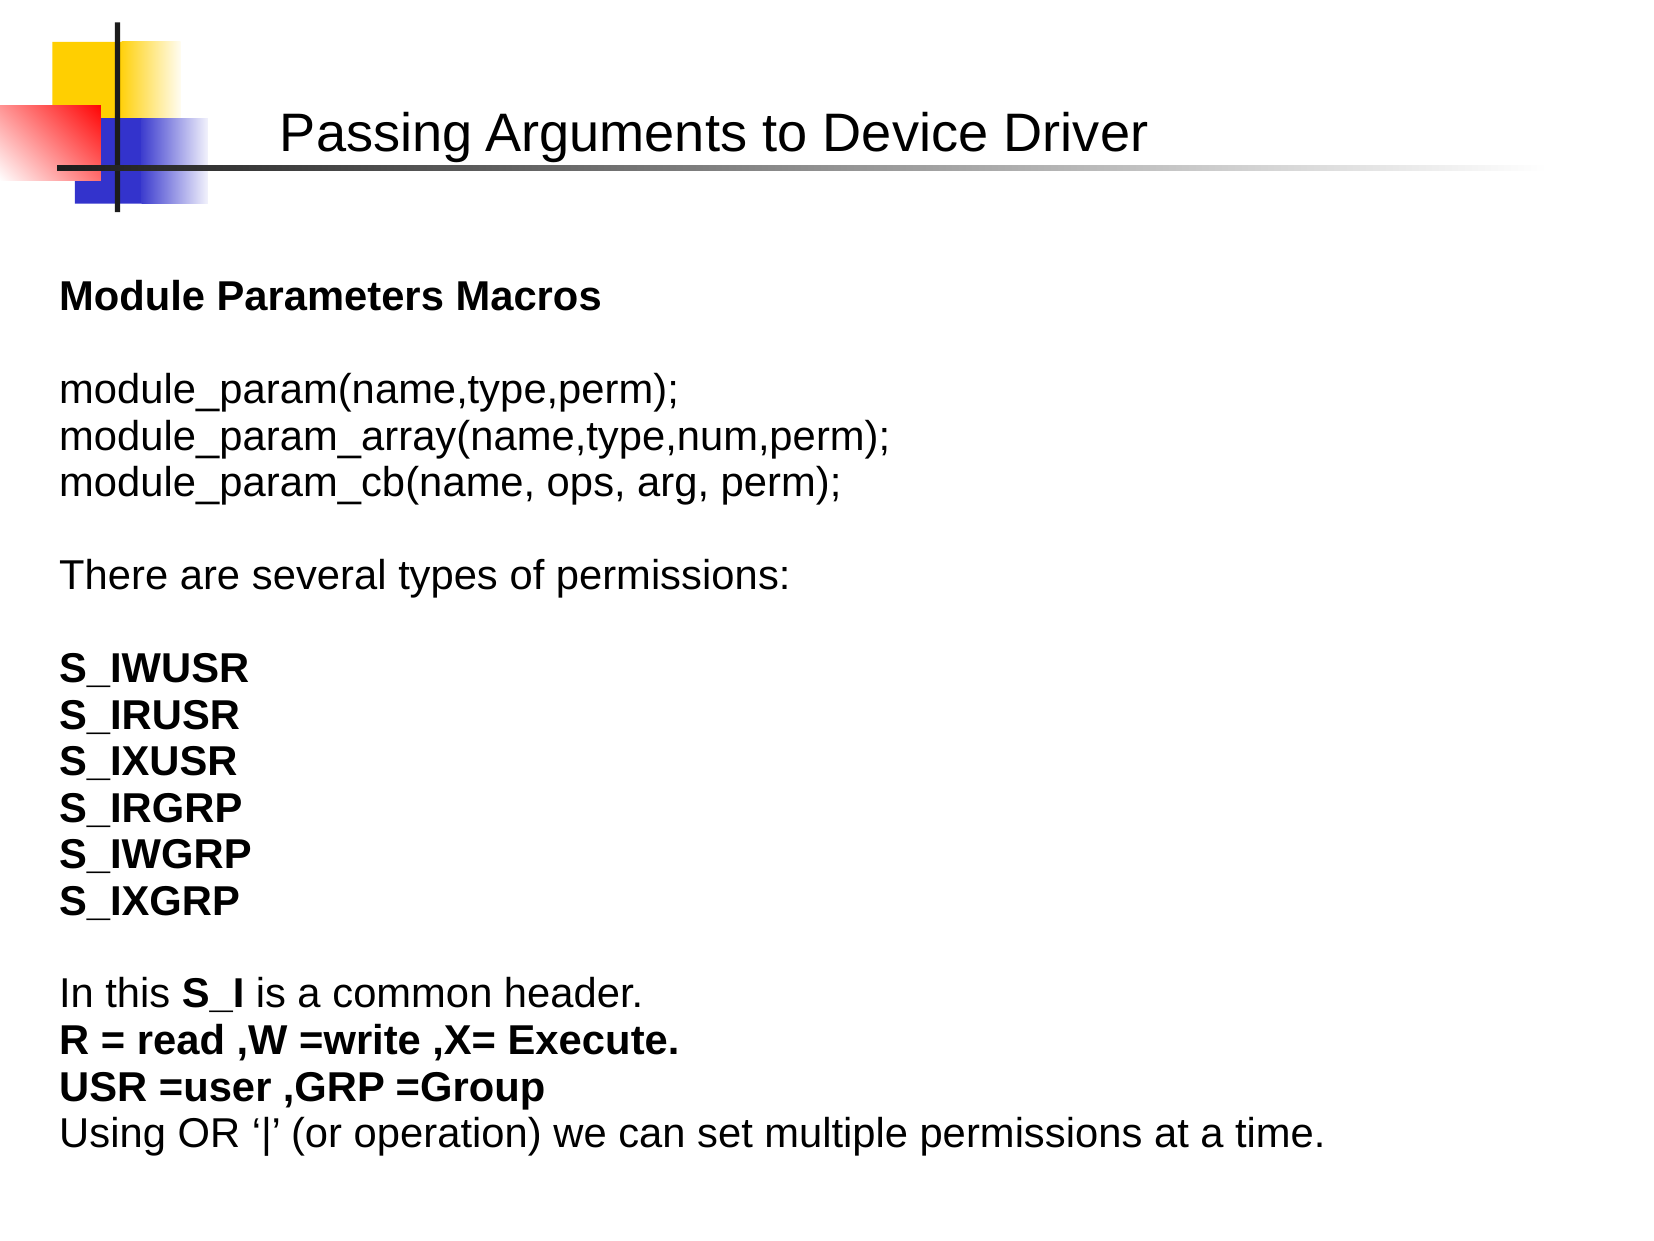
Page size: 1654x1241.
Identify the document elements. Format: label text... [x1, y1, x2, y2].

title Passing Arguments to Device Driver [0, 29, 1441, 237]
subtitle Module Parameters Macros module_param(name,type,perm); module_param_array(name,type,num,perm); module_param_cb(name, ops, arg, perm); There are several types of permissions: S_IWUSR S_IRUSR S_IXUSR S_IRGRP S_IWGRP S_IXGRP In this S_I is a common header. R = read ,W =write ,X= Execute. USR =user ,GRP =Group Using OR ‘|’ (or operation) we can set multiple permissions at a time. [59, 200, 1560, 1229]
